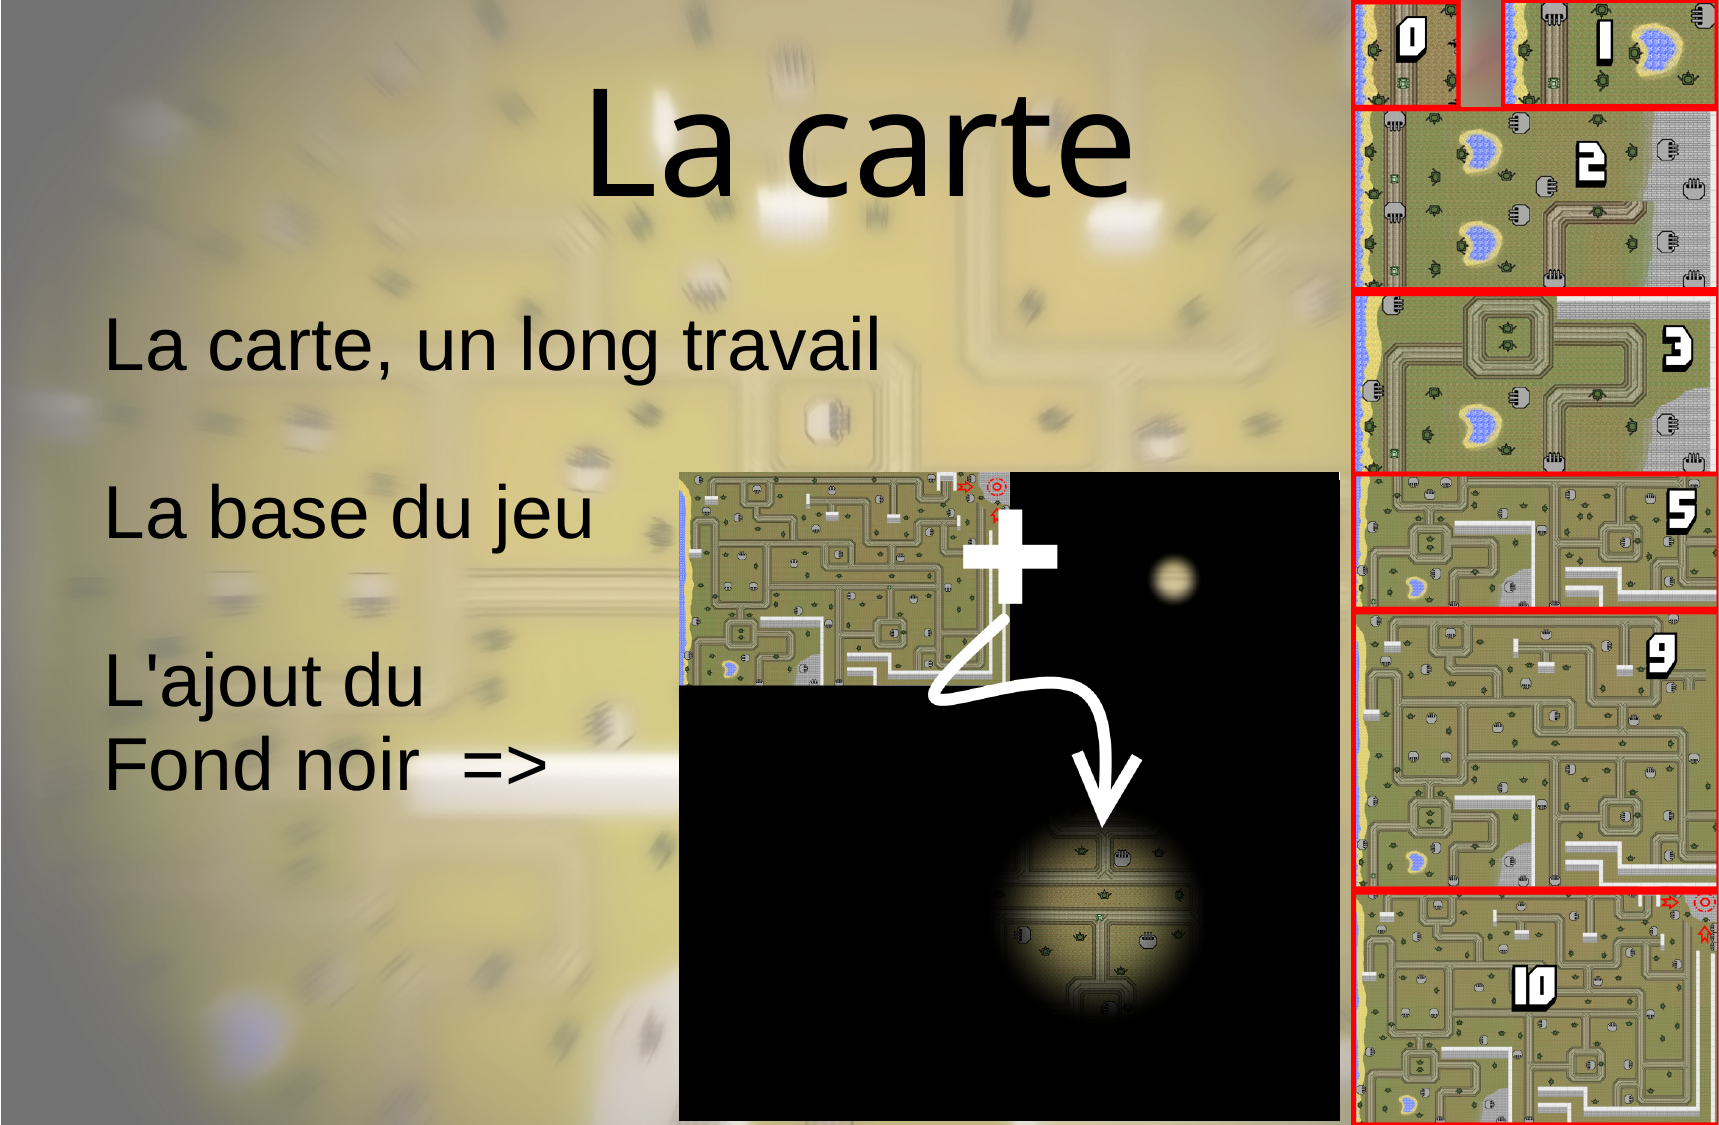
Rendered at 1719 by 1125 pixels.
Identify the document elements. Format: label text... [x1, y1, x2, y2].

title La carte [85, 44, 1351, 233]
text_box La carte, un long travail La base du jeu L'ajout du Fond noir => [88, 295, 1063, 814]
list [85, 263, 1351, 916]
picture [1, 0, 1719, 1125]
